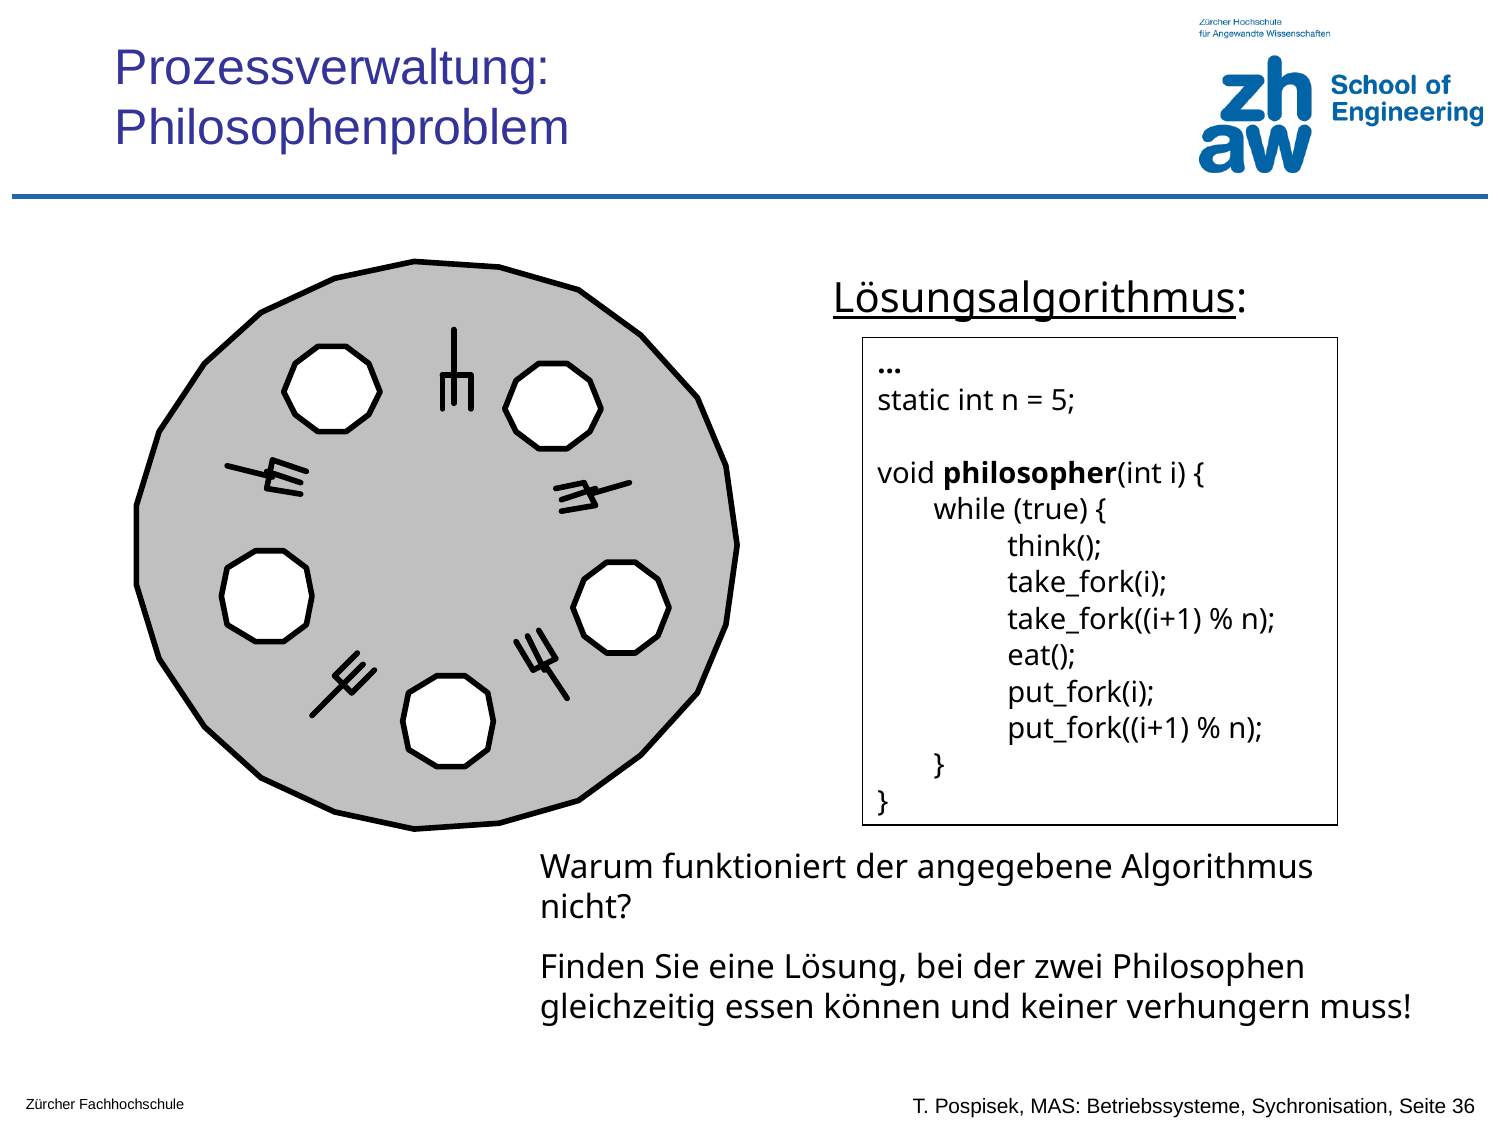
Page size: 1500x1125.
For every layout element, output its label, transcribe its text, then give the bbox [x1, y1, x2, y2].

title Prozessverwaltung: Philosophenproblem [99, 50, 1379, 163]
text_box ... static int n = 5; void philosopher(int i) { while (true) { think(); take_fork(i); take_fork((i+1) % n); eat(); put_fork(i); put_fork((i+1) % n); } } [862, 337, 1338, 825]
text_box Lösungsalgorithmus: [818, 263, 1263, 329]
text_box Finden Sie eine Lösung, bei der zwei Philosophen gleichzeitig essen können und keiner verhungern muss! [524, 937, 1438, 1033]
picture [1199, 19, 1483, 173]
picture [125, 249, 751, 840]
text_box Warum funktioniert der angegebene Algorithmus nicht? [524, 837, 1338, 933]
